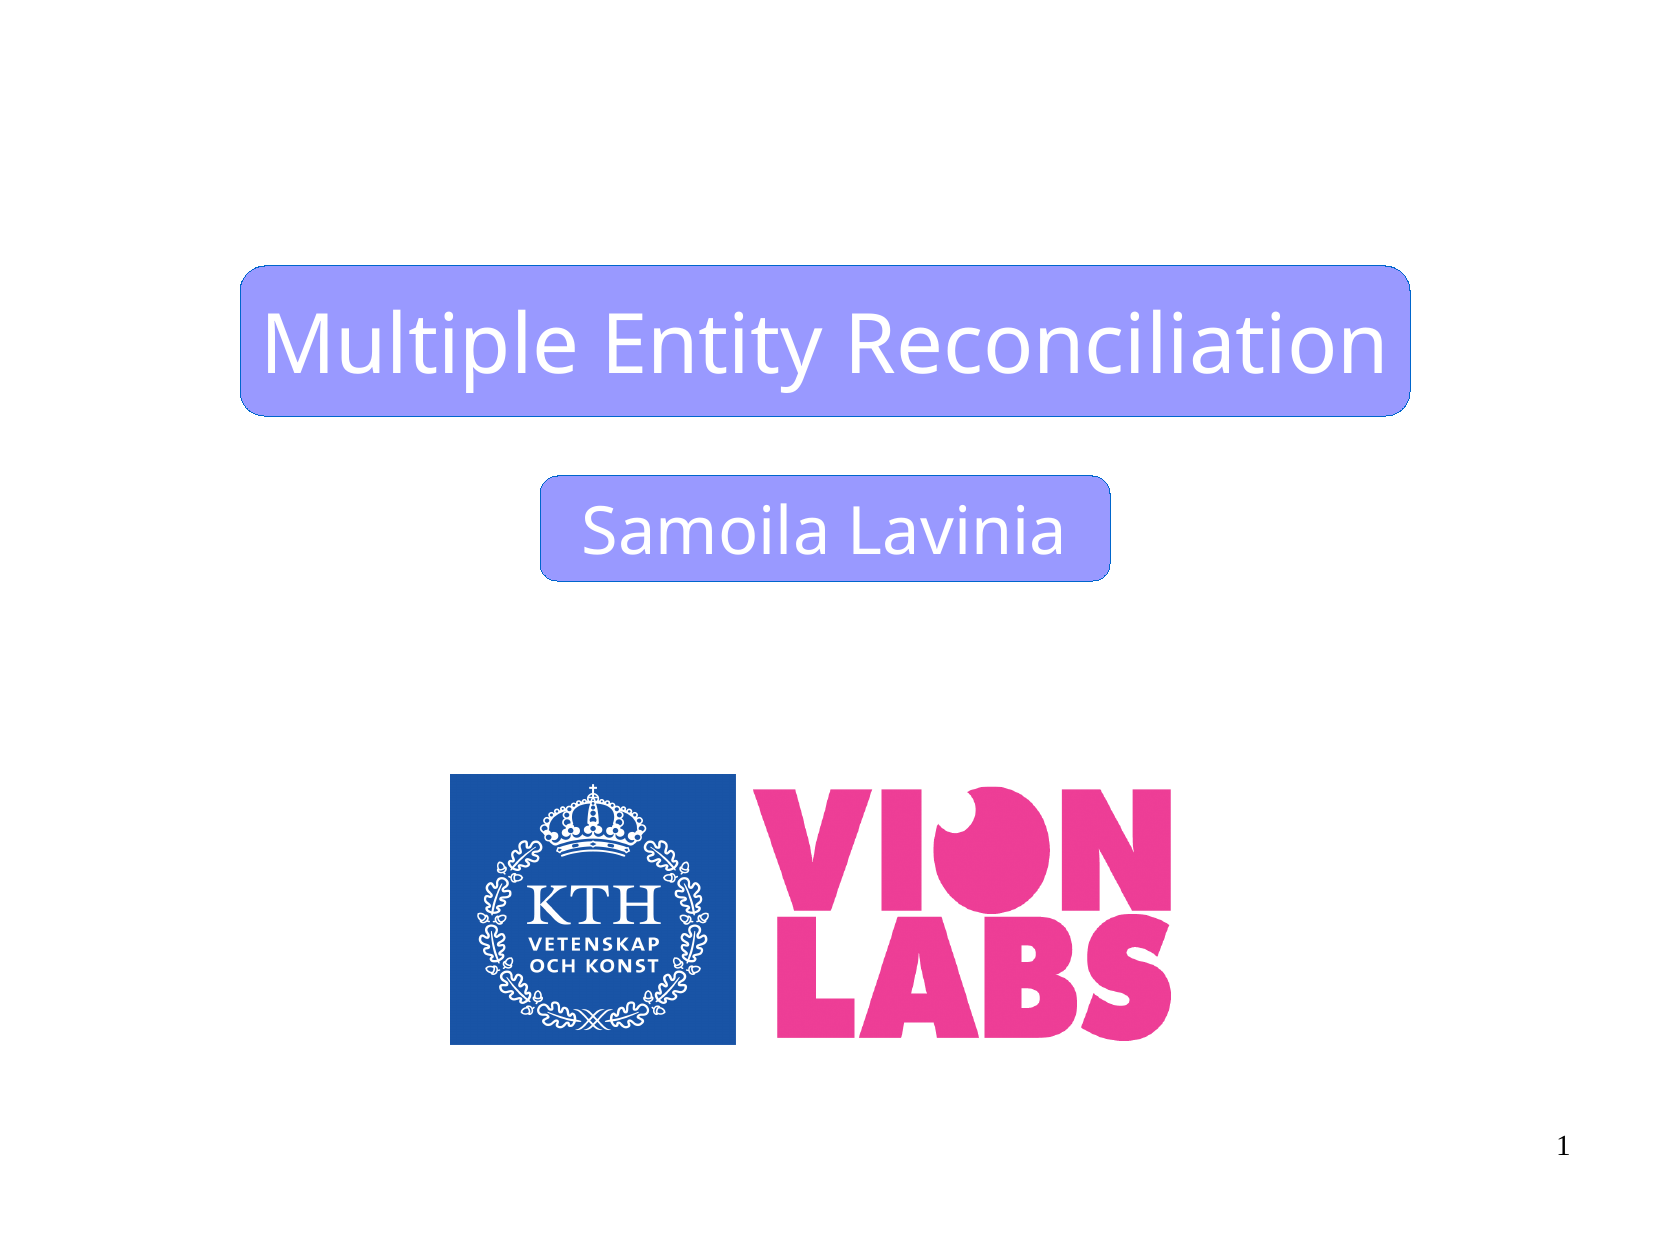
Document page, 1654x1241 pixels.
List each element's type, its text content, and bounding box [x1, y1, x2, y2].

picture [450, 774, 736, 1045]
picture [750, 779, 1186, 1045]
text_box Samoila Lavinia [540, 475, 1111, 582]
text_box Multiple Entity Reconciliation [240, 265, 1411, 417]
